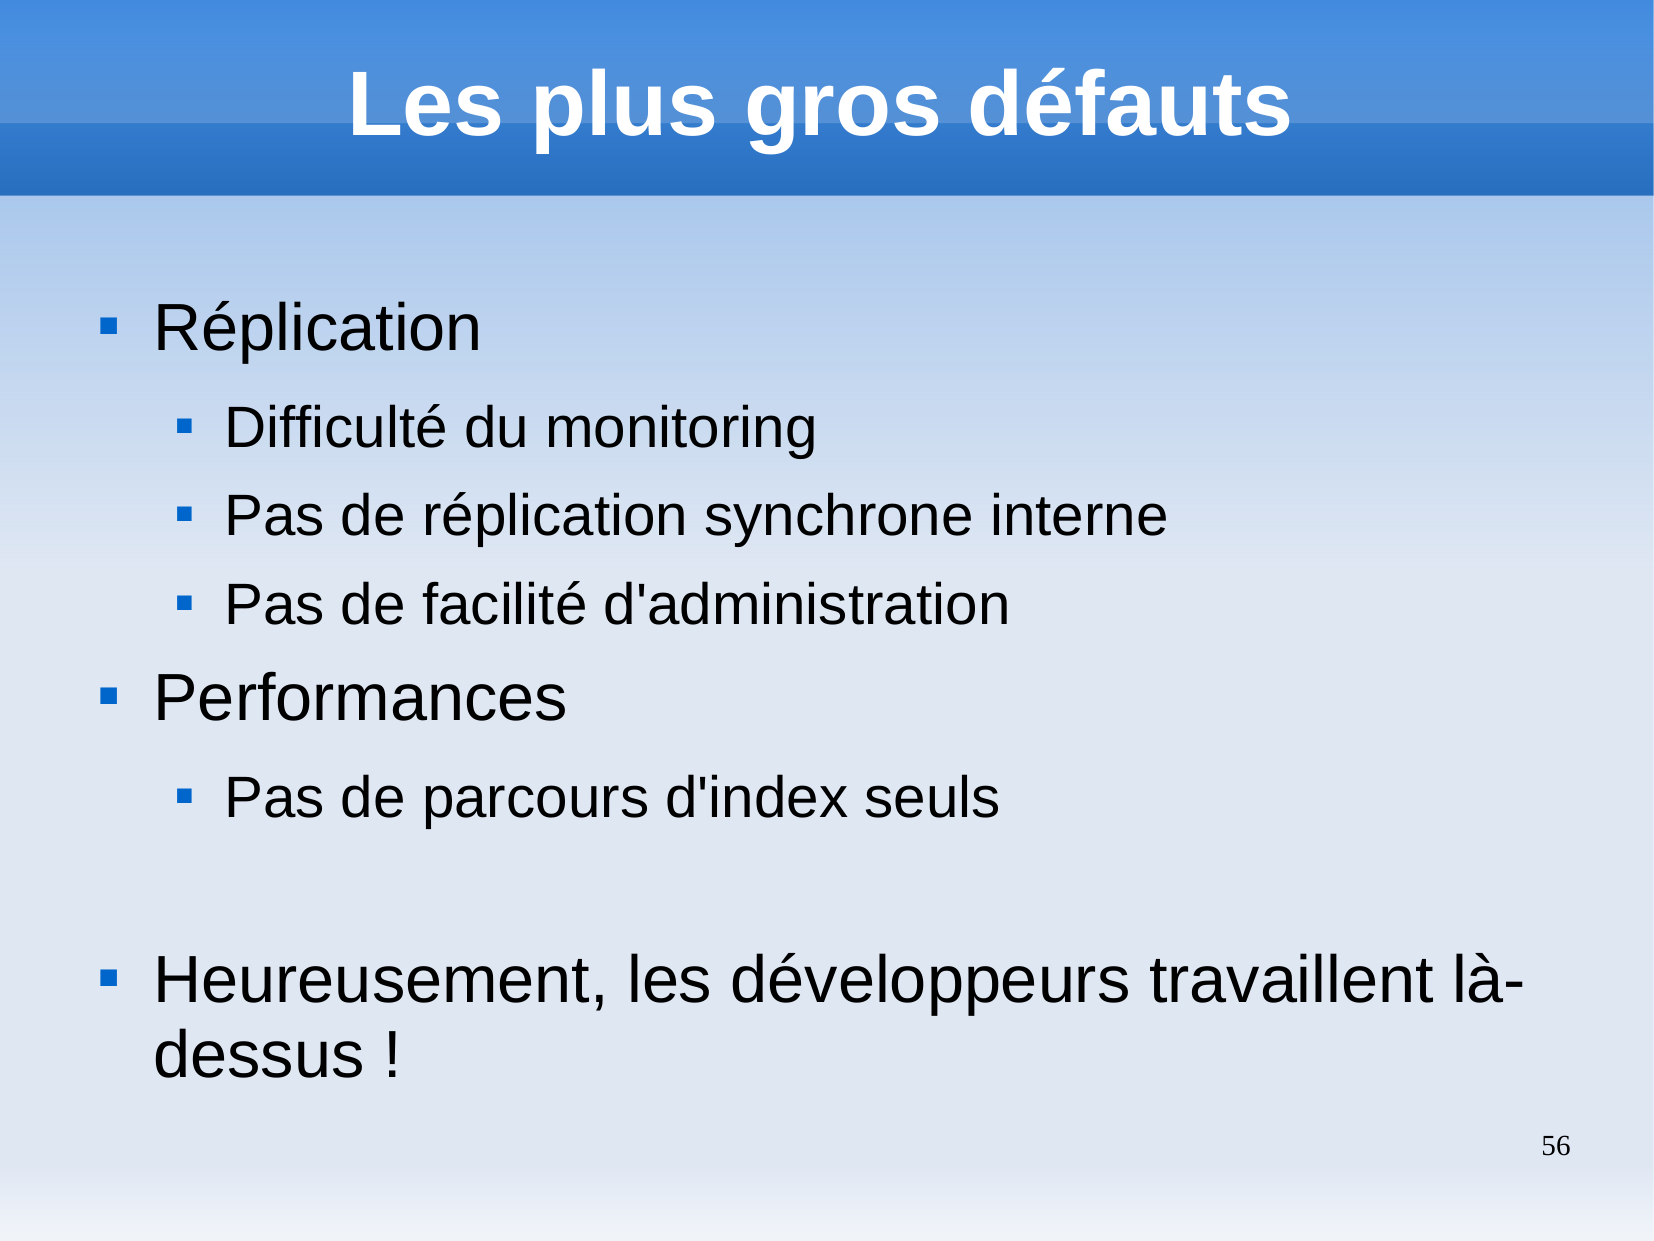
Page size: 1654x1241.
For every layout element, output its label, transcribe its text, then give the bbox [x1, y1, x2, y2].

picture [0, 0, 1654, 1241]
list Réplication Difficulté du monitoring Pas de réplication synchrone interne Pas de facilité d'administration Performances Pas de parcours d'index seuls Heureusement, les développeurs travaillent là-dessus ! [82, 290, 1571, 1094]
title Les plus gros défauts [76, 0, 1565, 208]
